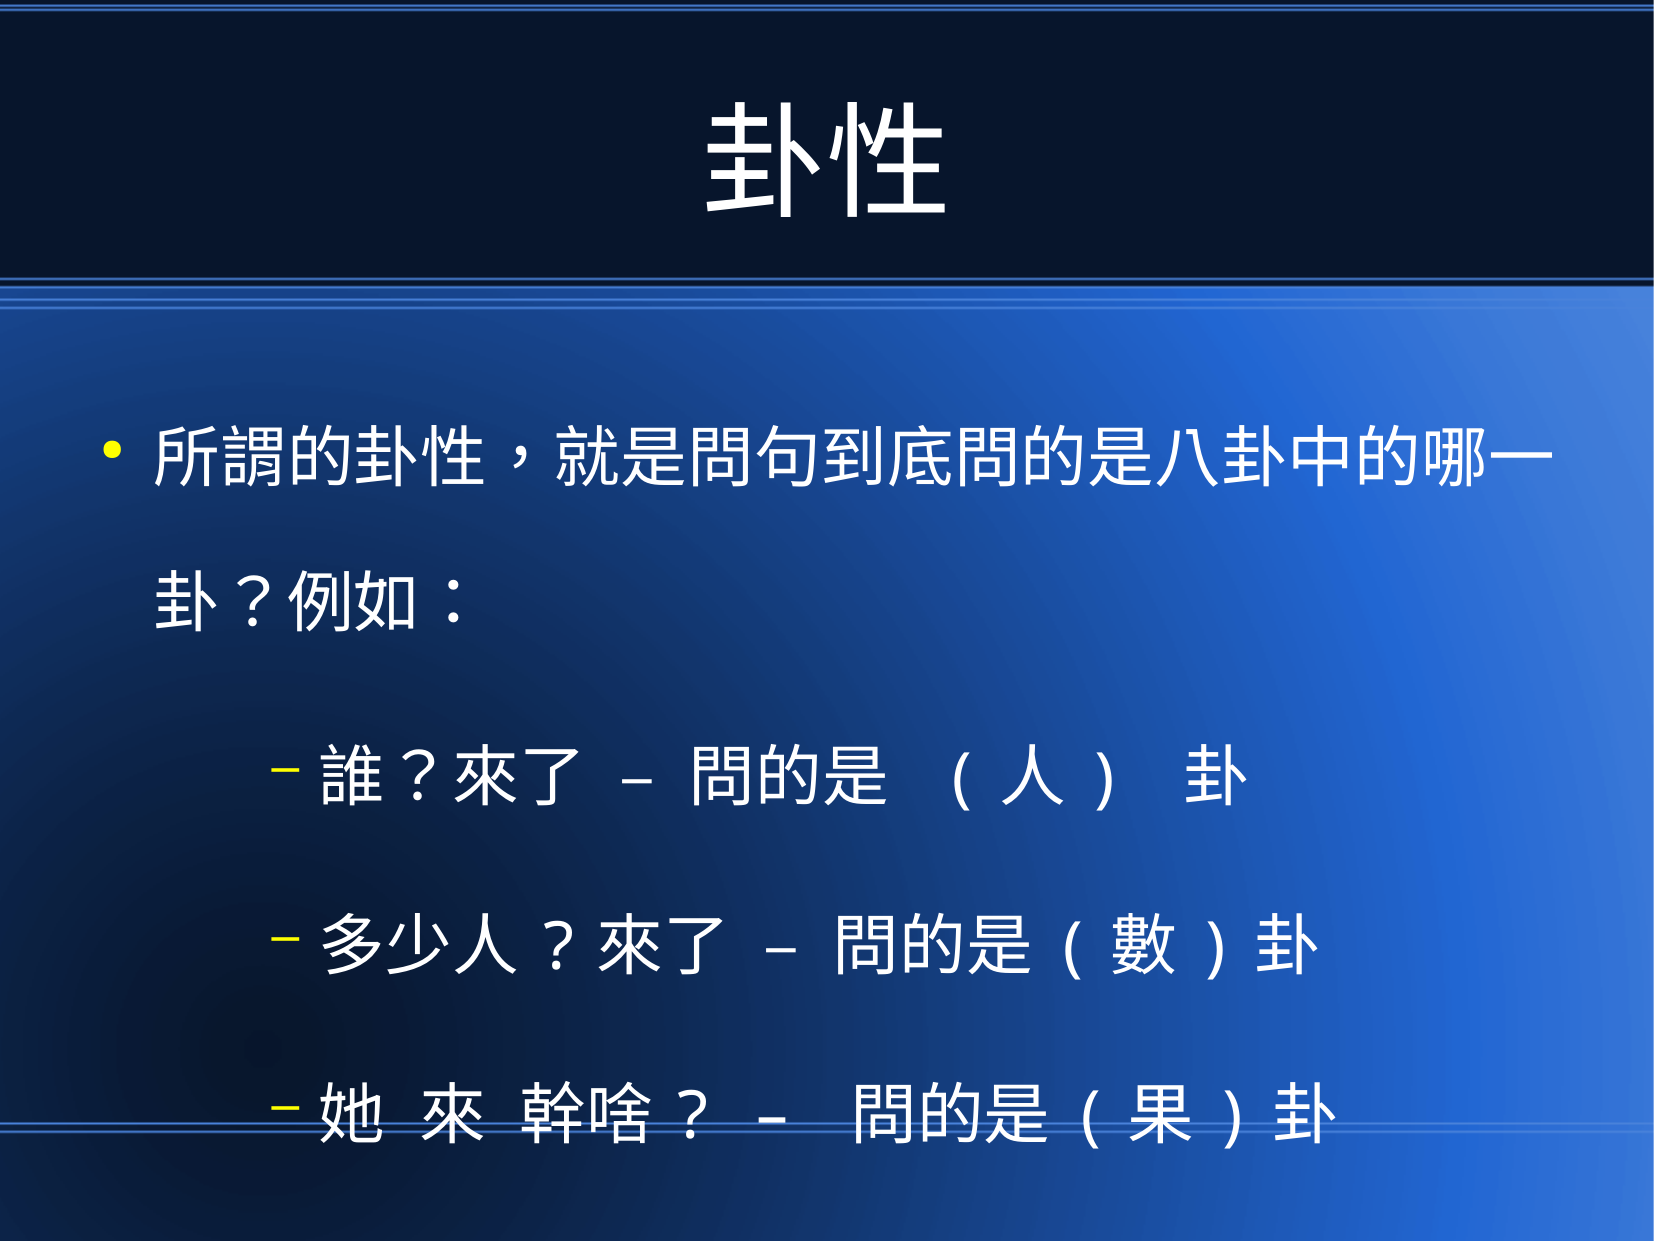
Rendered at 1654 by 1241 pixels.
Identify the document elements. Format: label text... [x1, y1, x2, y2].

picture [0, 0, 1654, 1241]
list 所謂的卦性，就是問句到底問的是八卦中的哪一卦？例如： 誰？來了 – 問的是 (人) 卦 多少人?來了 – 問的是(數)卦 她 來 幹啥? – 問的是(果)卦 她 從哪裡? 來 – 問的是(地)卦 [82, 355, 1571, 1241]
title 卦性 [82, 49, 1571, 257]
